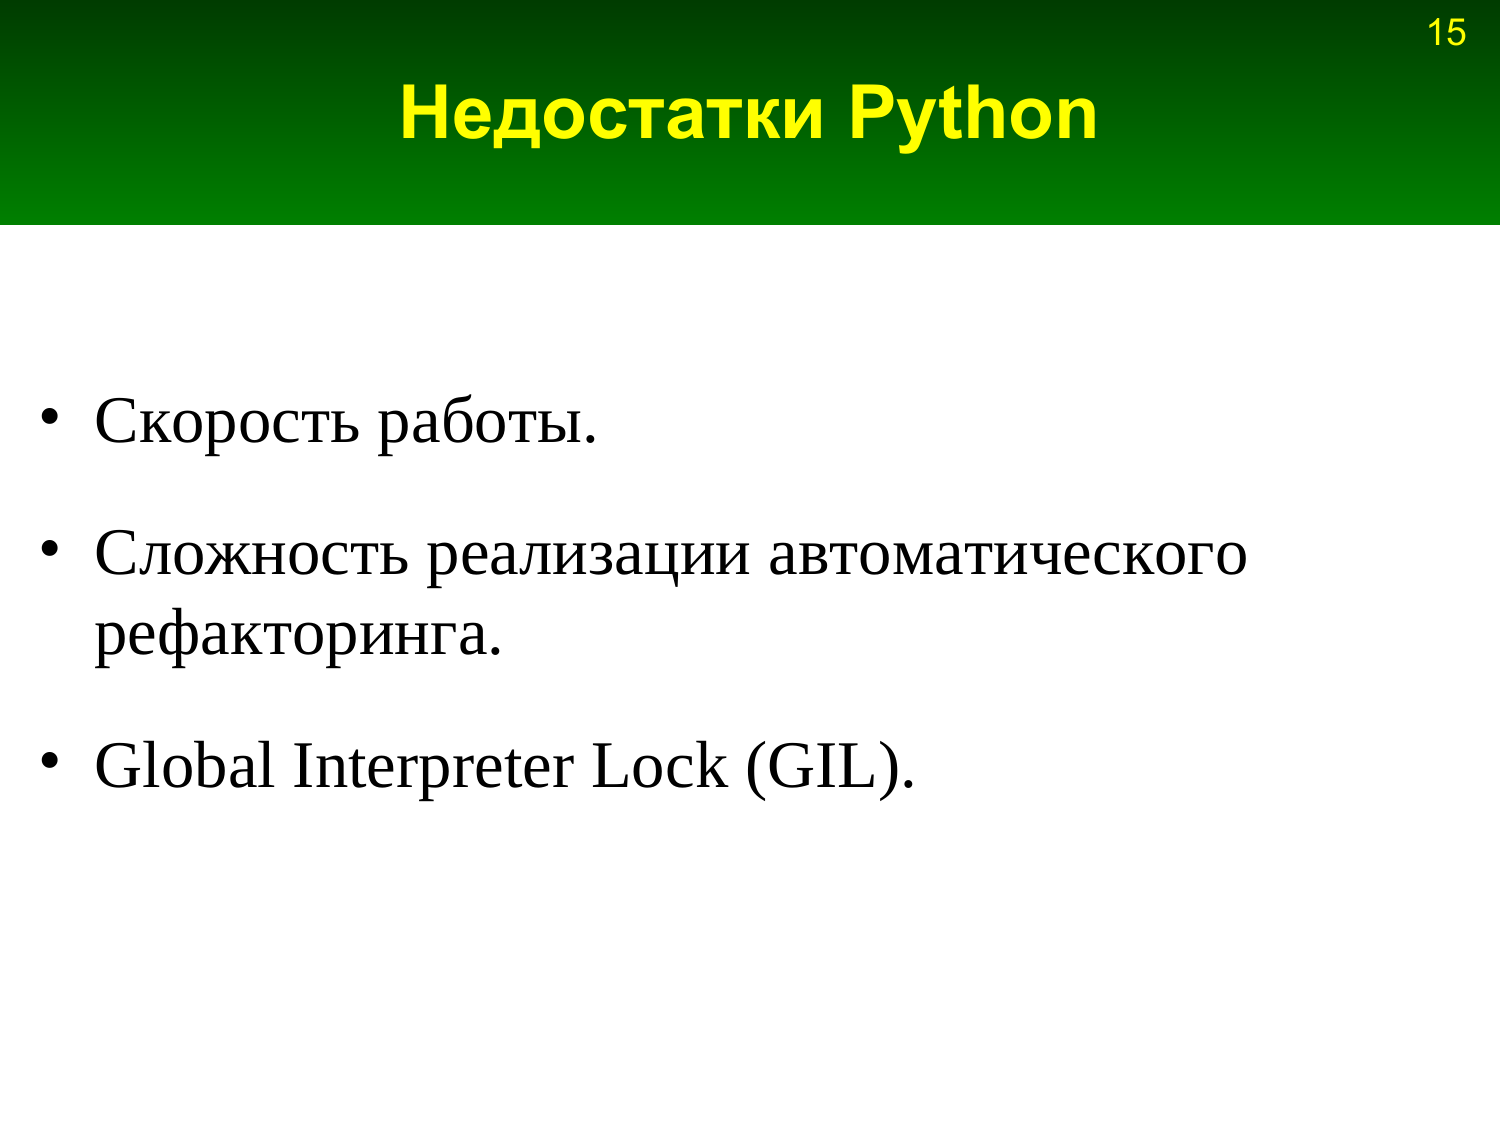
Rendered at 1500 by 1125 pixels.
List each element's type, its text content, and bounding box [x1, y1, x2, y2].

list Скорость работы. Сложность реализации автоматического рефакторинга. Global Interpreter Lock (GIL). [23, 236, 1477, 1099]
title Недостатки Python [112, 47, 1388, 170]
